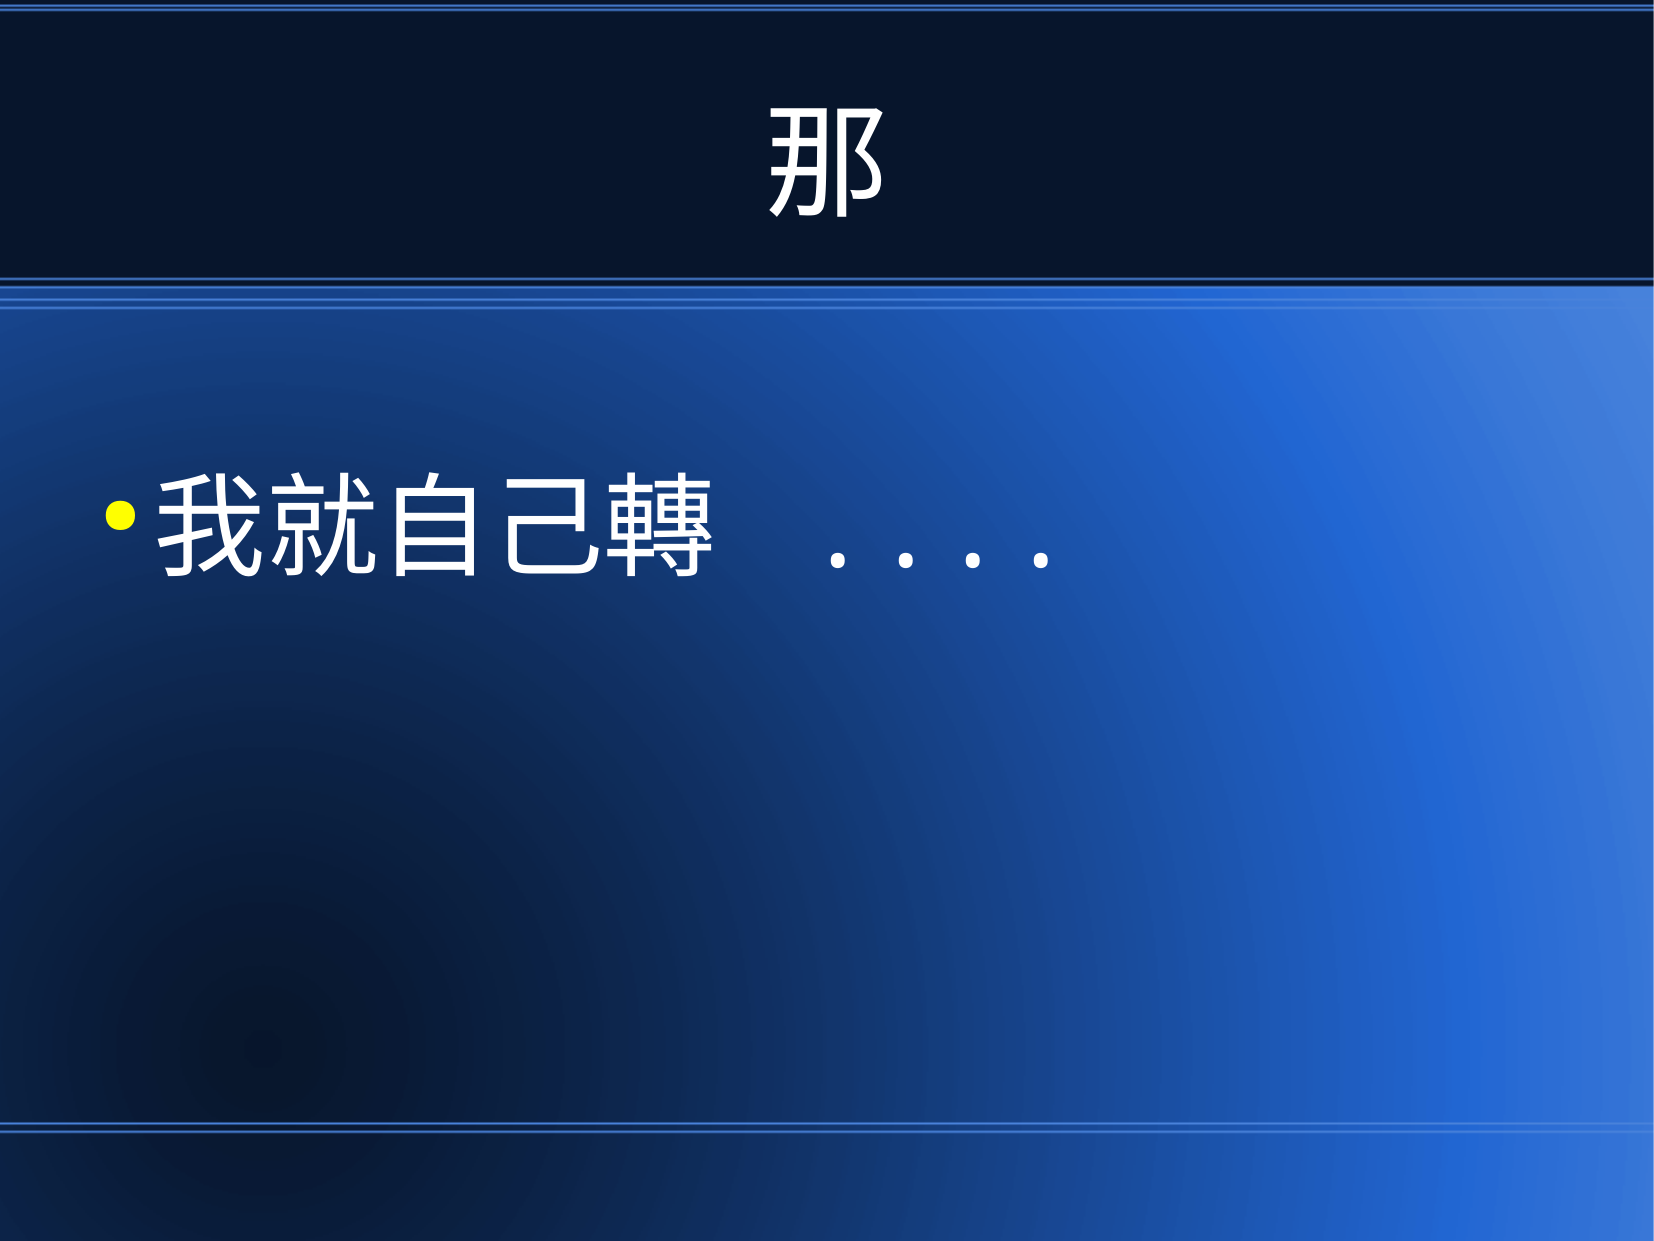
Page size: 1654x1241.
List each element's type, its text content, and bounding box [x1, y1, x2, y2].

list 我就自己轉 .... [82, 355, 1571, 1241]
title 那 [82, 49, 1571, 257]
picture [0, 0, 1654, 1241]
